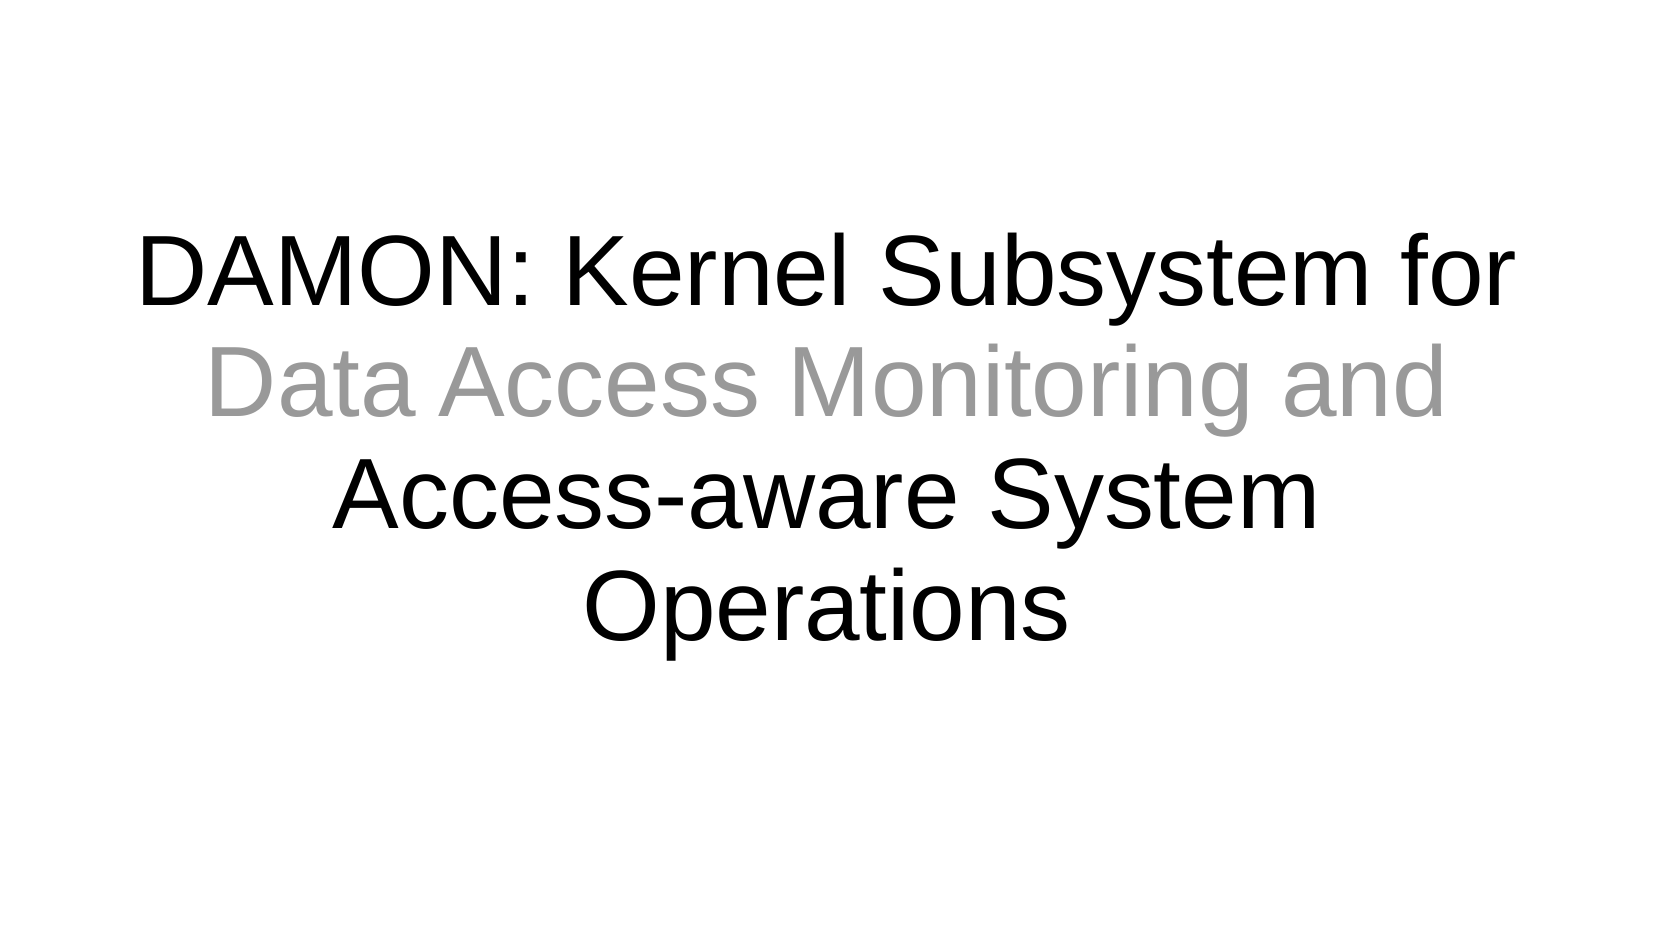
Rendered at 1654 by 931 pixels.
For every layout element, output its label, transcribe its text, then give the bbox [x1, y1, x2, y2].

text_box DAMON: Kernel Subsystem for Data Access Monitoring and Access-aware System Operations [82, 108, 1571, 767]
